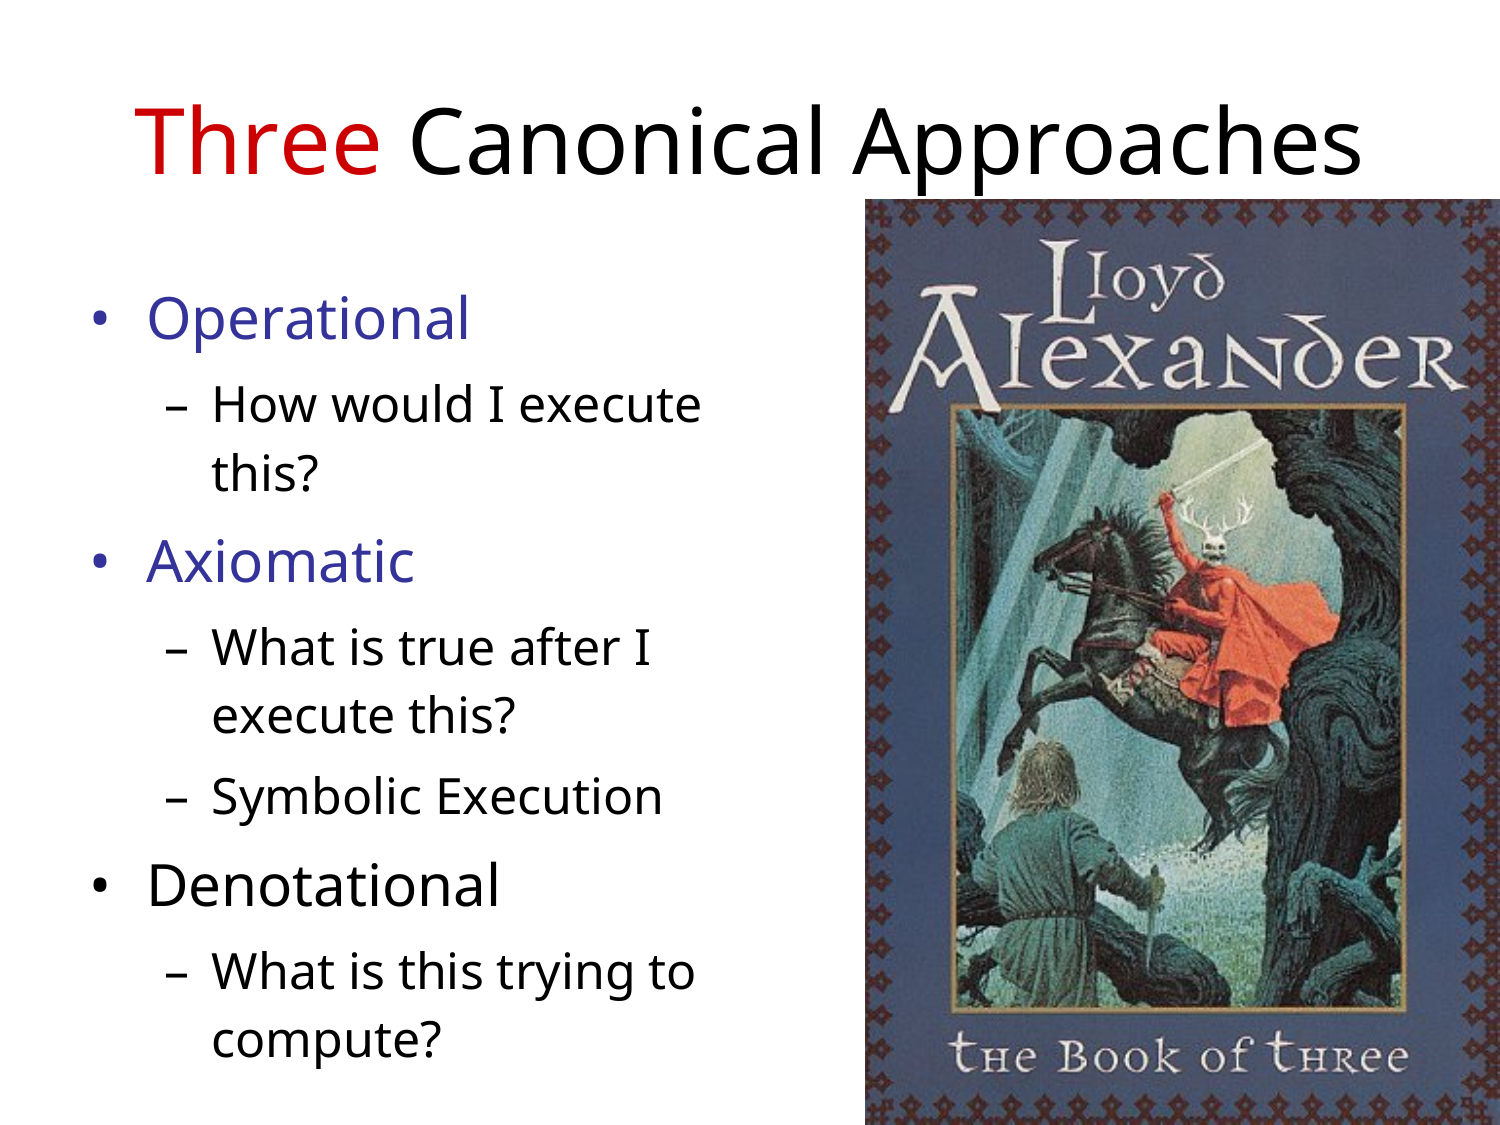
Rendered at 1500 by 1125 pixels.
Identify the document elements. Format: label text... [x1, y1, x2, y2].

picture [865, 199, 1500, 1125]
title Three Canonical Approaches [75, 45, 1426, 233]
list Operational How would I execute this? Axiomatic What is true after I execute this? Symbolic Execution Denotational What is this trying to compute? [75, 270, 838, 1013]
